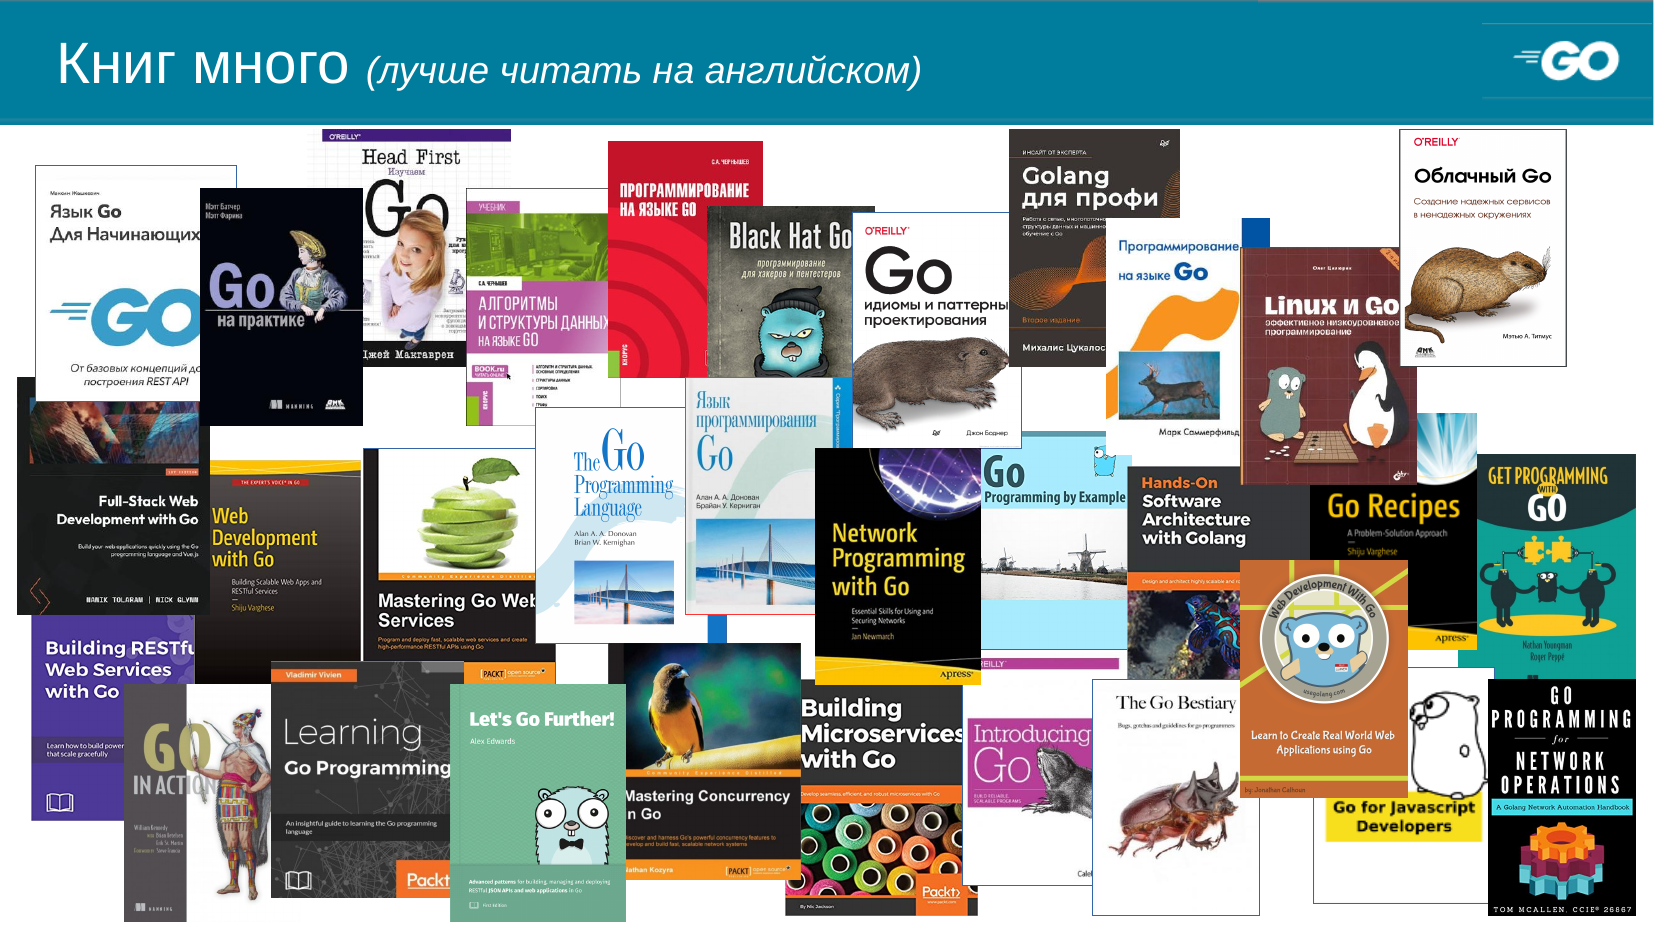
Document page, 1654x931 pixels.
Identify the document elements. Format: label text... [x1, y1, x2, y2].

picture [1542, 41, 1619, 81]
text_box Книг много (лучше читать на английском) [41, 23, 1495, 104]
picture [17, 129, 1636, 922]
